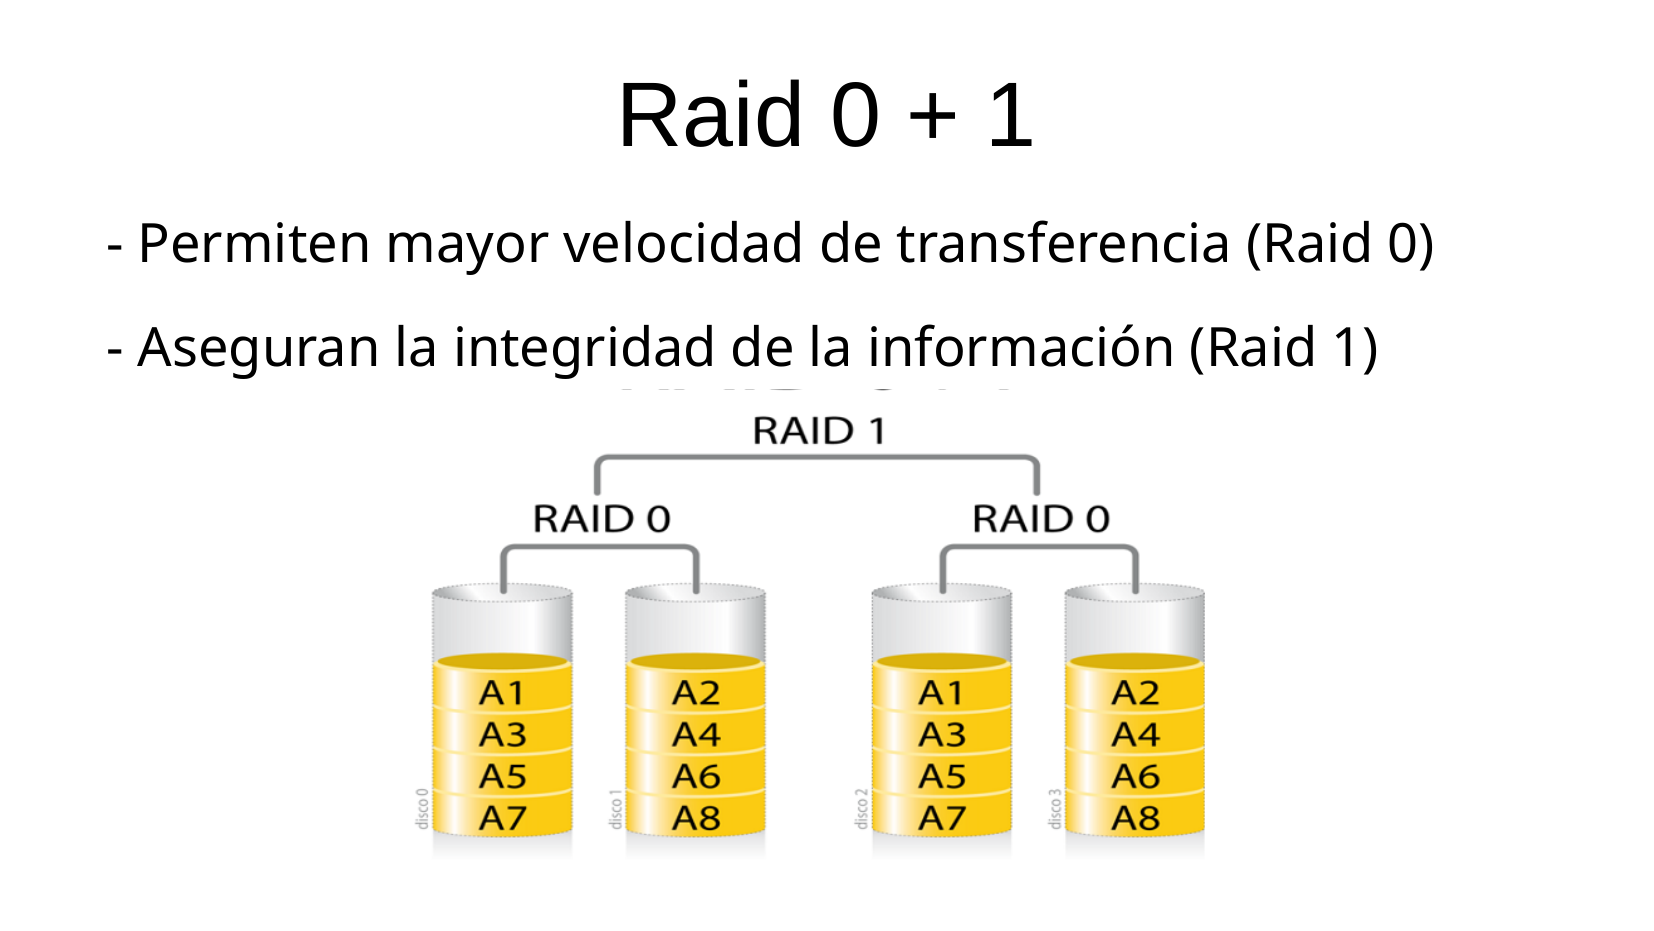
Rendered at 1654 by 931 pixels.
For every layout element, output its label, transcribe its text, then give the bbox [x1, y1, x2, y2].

list - Permiten mayor velocidad de transferencia (Raid 0) - Aseguran la integridad de la información (Raid 1) [35, 204, 1524, 851]
picture [413, 389, 1205, 863]
title Raid 0 + 1 [82, 37, 1571, 193]
